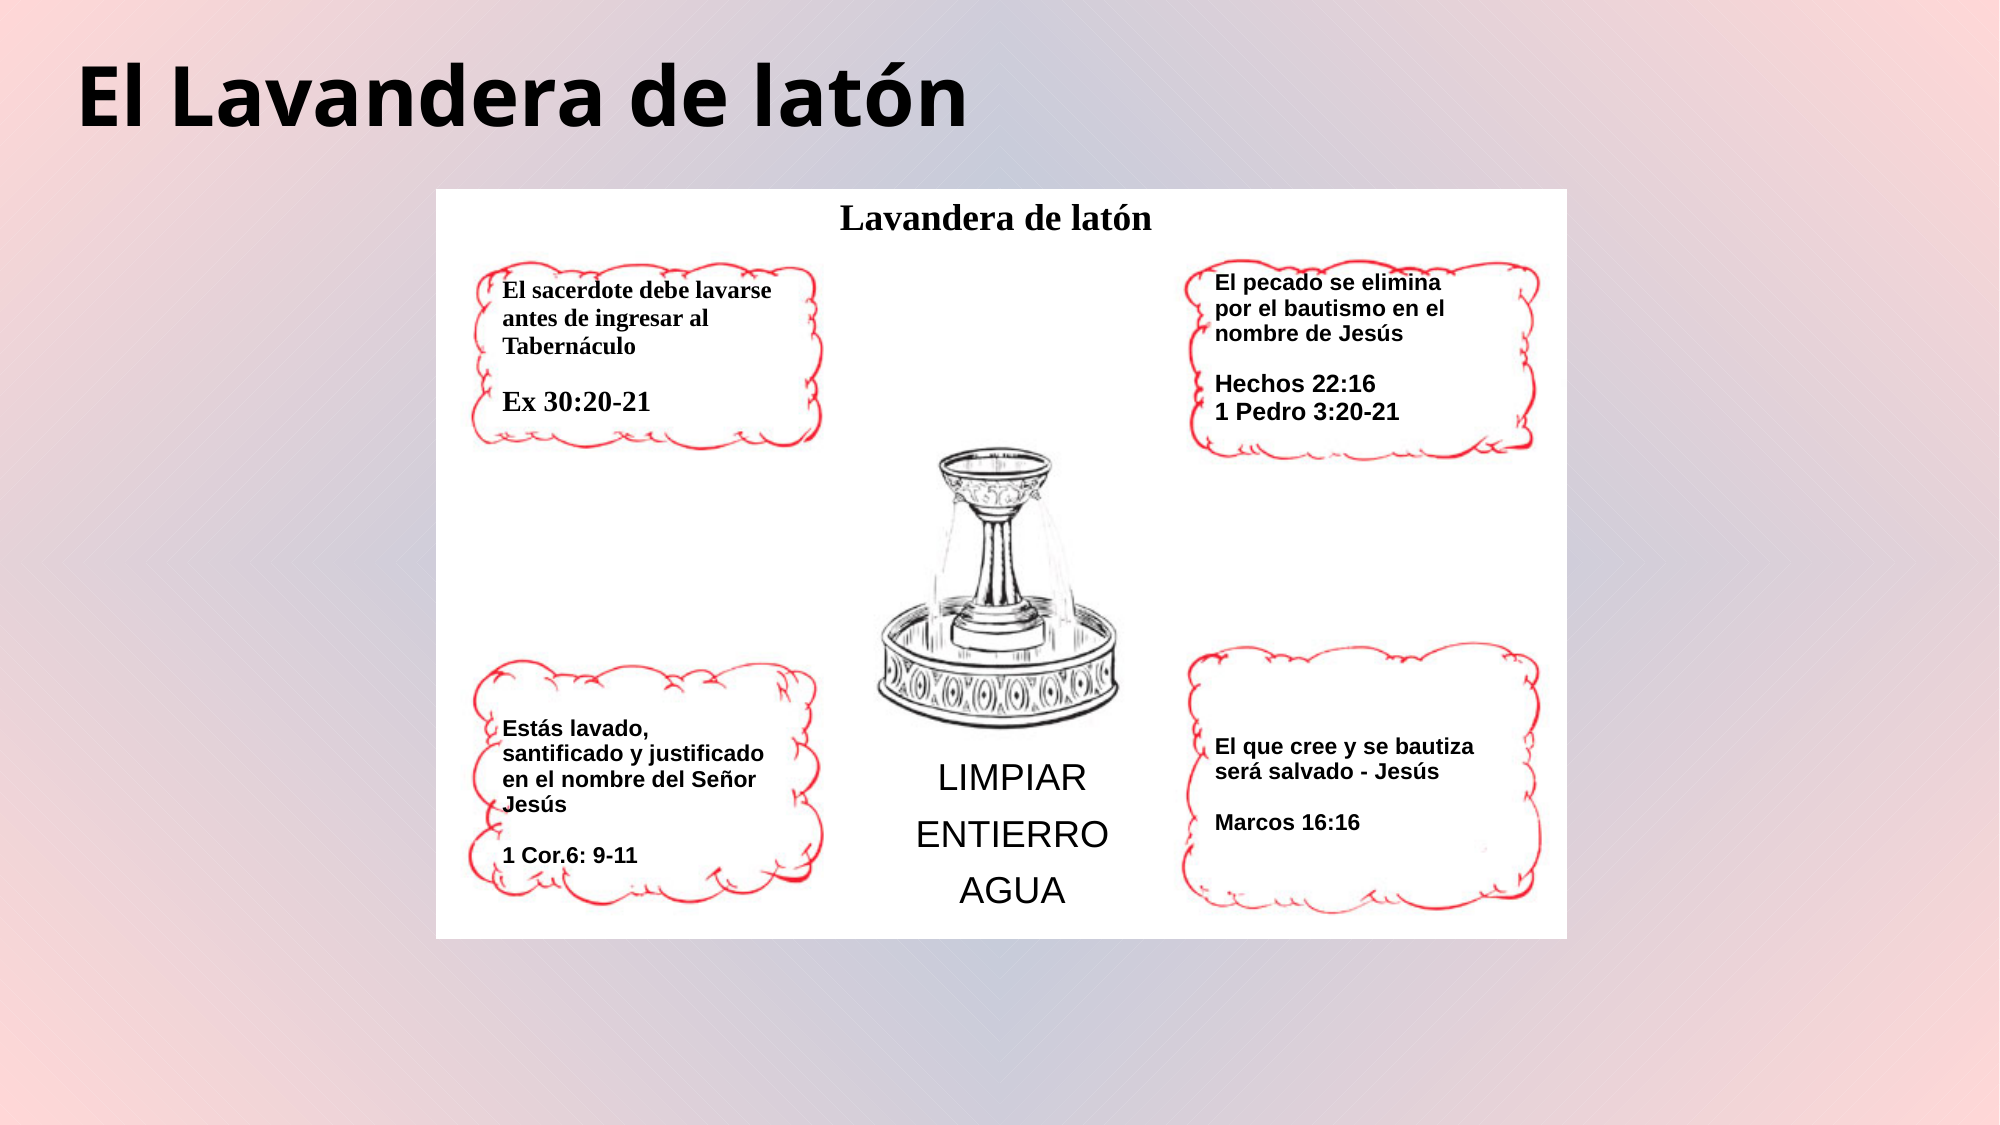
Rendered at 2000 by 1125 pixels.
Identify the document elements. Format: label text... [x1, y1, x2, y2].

text_box Estás lavado, santificado y justificado en el nombre del Señor Jesús 1 Cor.6: 9-11 [487, 708, 788, 877]
title El Lavandera de latón [74, 35, 1950, 153]
text_box El que cree y se bautiza será salvado - Jesús Marcos 16:16 [1200, 675, 1501, 901]
text_box El pecado se elimina por el bautismo en el nombre de Jesús Hechos 22:16 1 Pedro 3:20-21 [1200, 262, 1463, 434]
text_box LIMPIAR [862, 748, 1163, 805]
text_box ENTIERRO [862, 805, 1163, 862]
text_box El sacerdote debe lavarse antes de ingresar al Tabernáculo Ex 30:20-21 [487, 269, 826, 439]
text_box Lavandera de latón [825, 189, 1351, 247]
text_box AGUA [862, 862, 1163, 920]
picture [436, 189, 1567, 939]
